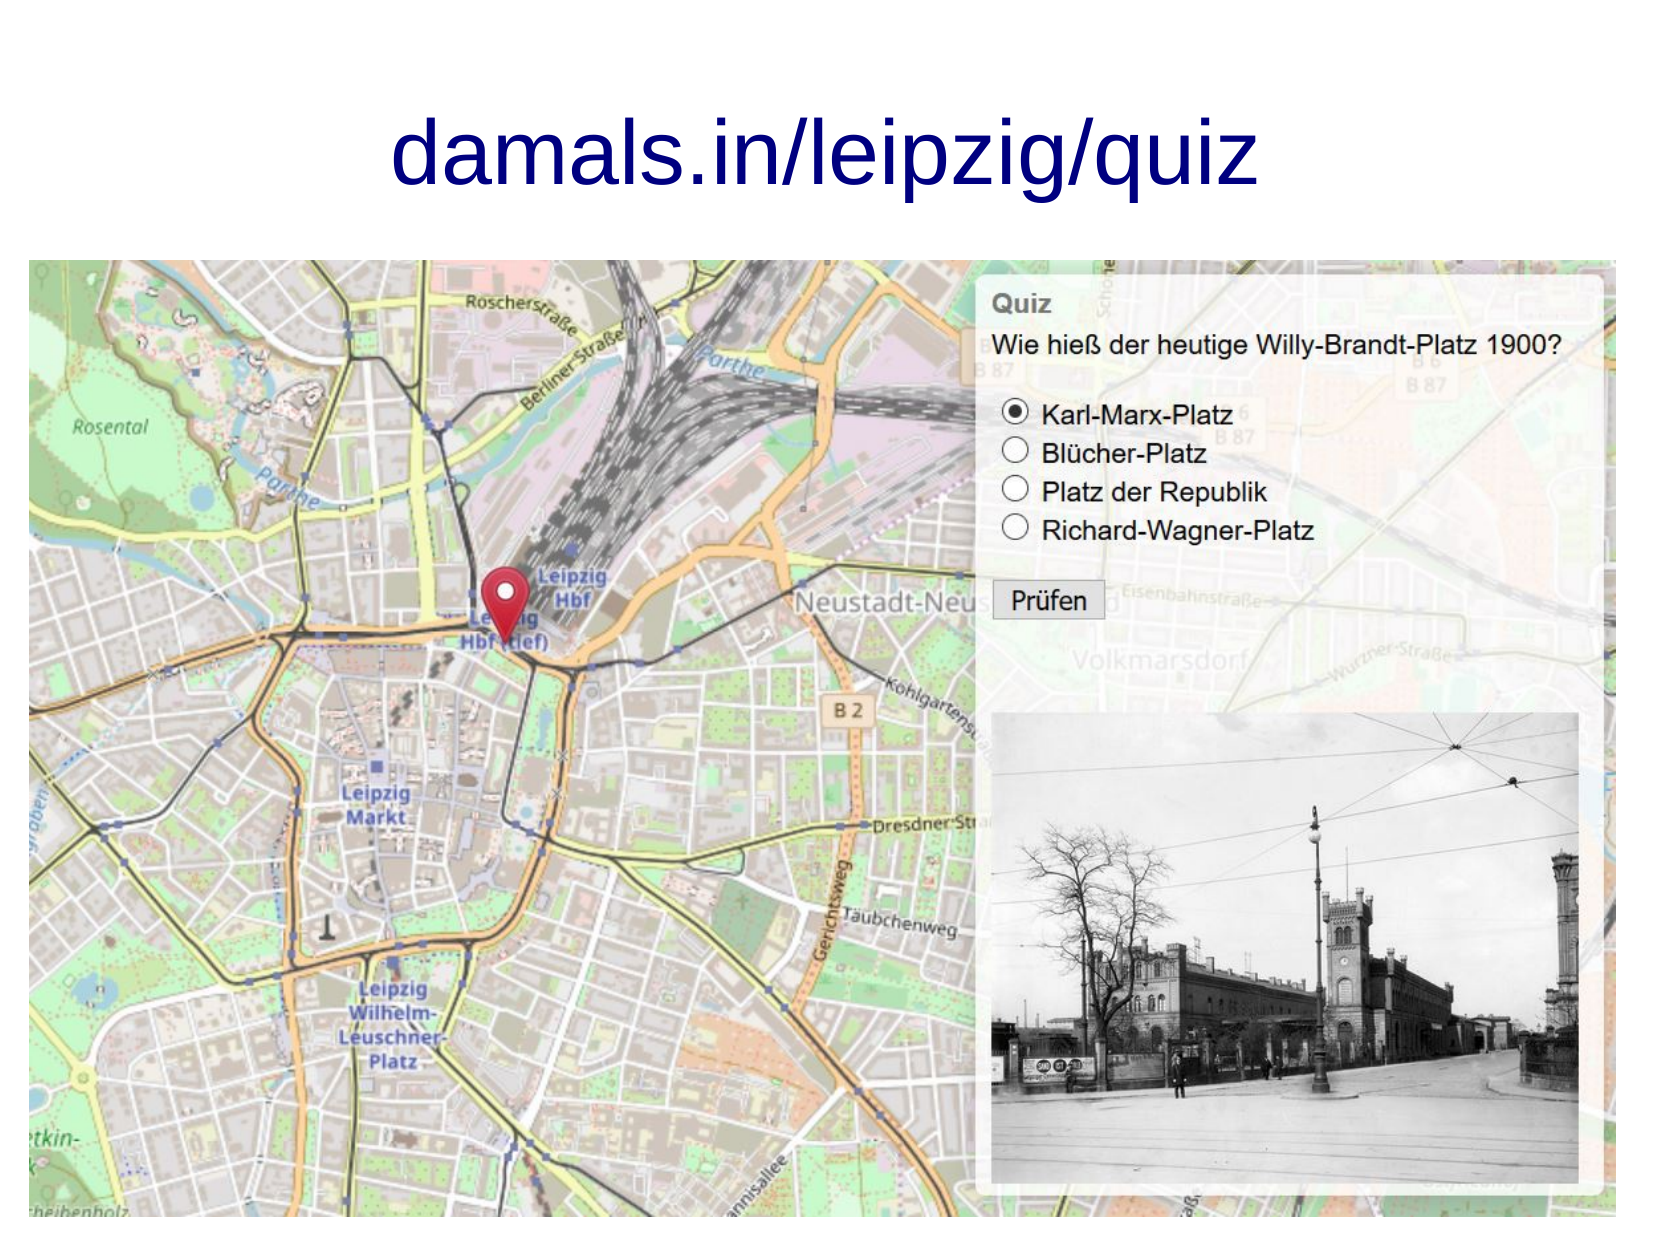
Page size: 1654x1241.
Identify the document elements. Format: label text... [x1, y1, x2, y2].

title damals.in/leipzig/quiz [82, 49, 1571, 257]
picture [29, 260, 1616, 1217]
